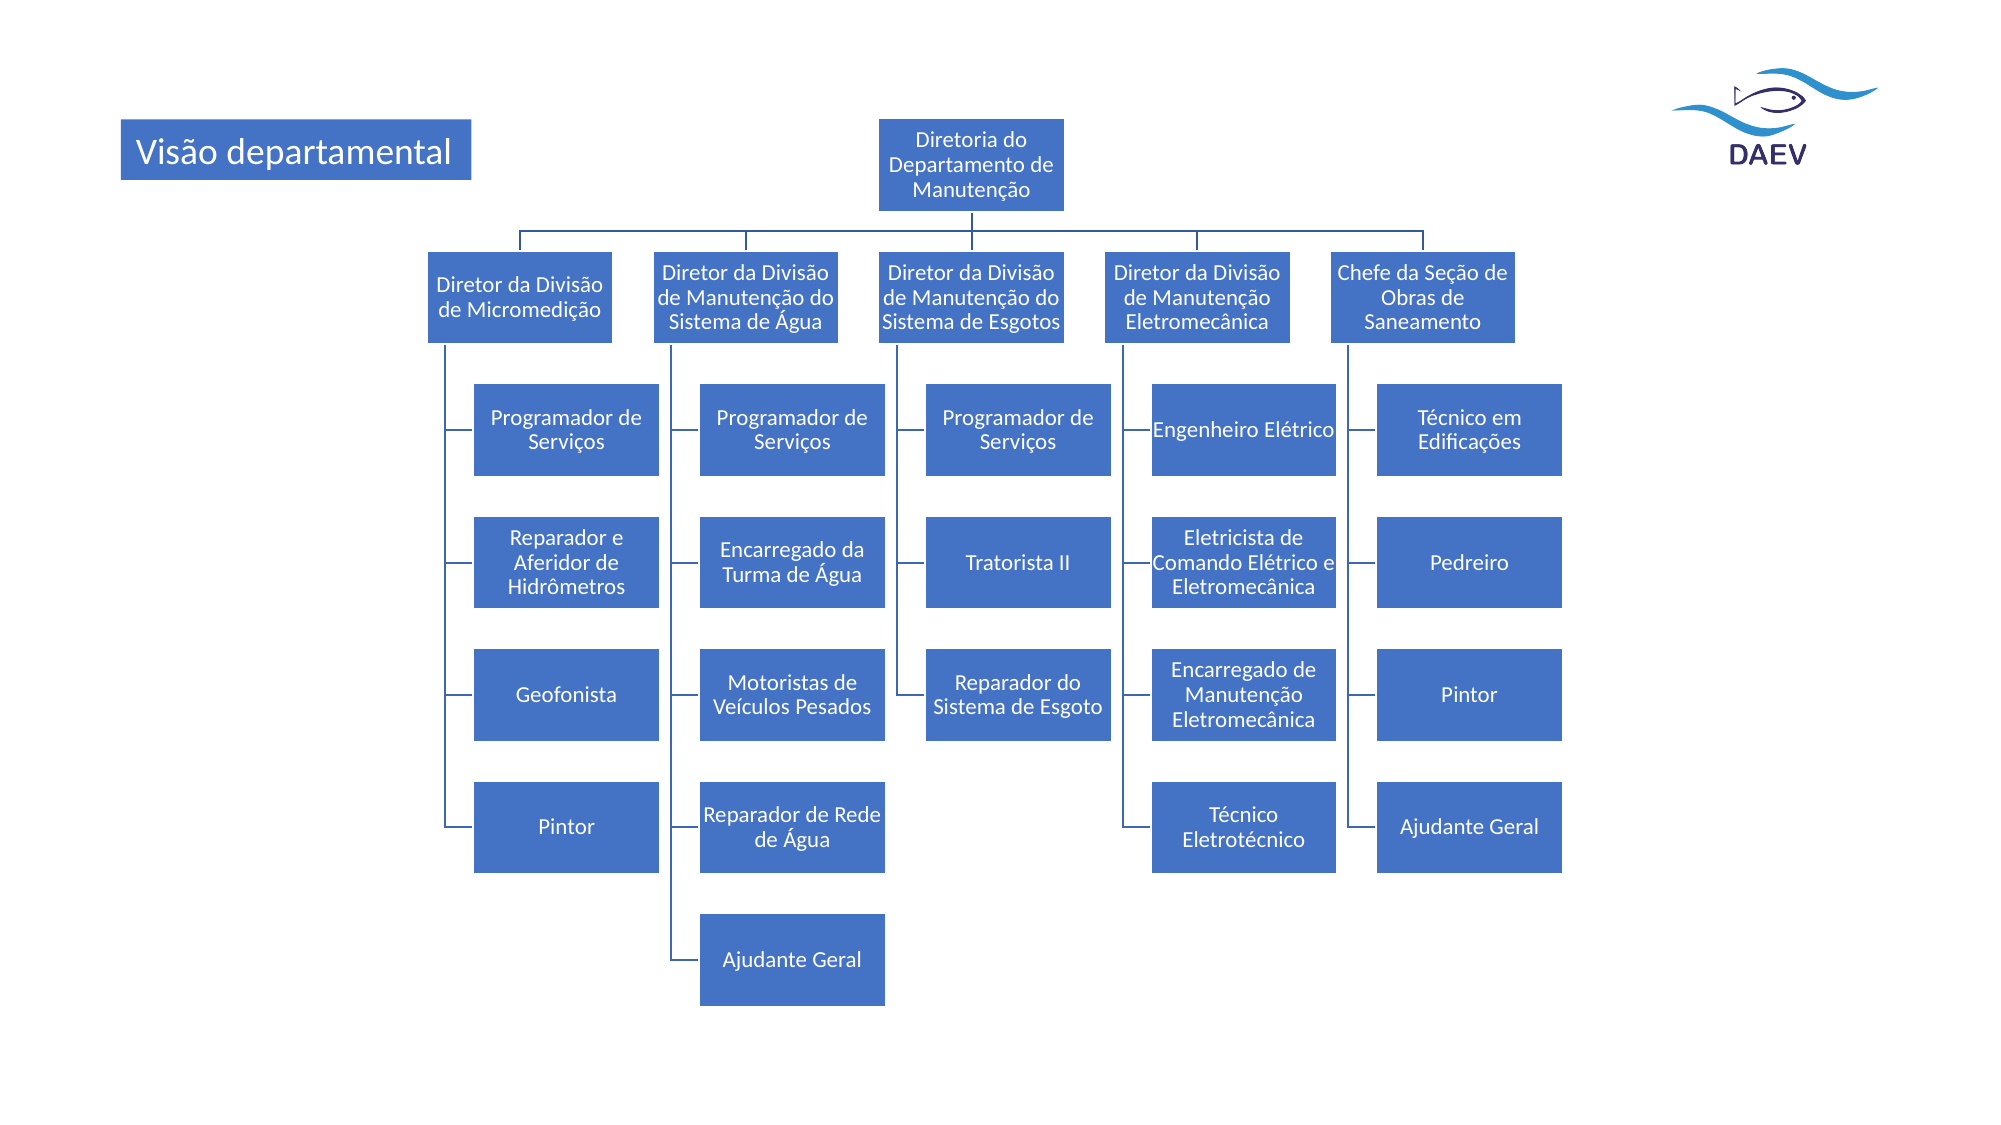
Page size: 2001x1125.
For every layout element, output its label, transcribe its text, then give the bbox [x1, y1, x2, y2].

text_box Reparador de Rede de Água [699, 780, 886, 875]
text_box Tratorista II [924, 515, 1112, 610]
text_box Ajudante Geral [699, 913, 886, 1007]
text_box Programador de Serviços [473, 383, 661, 477]
text_box Pedreiro [1376, 515, 1564, 610]
text_box Programador de Serviços [699, 383, 886, 477]
text_box Visão departamental [120, 119, 472, 180]
text_box Geofonista [473, 648, 661, 742]
text_box Diretor da Divisão de Manutenção do Sistema de Água [652, 250, 840, 345]
text_box Diretor da Divisão de Manutenção do Sistema de Esgotos [878, 250, 1065, 345]
text_box Diretoria do Departamento de Manutenção [878, 118, 1065, 212]
text_box Encarregado da Turma de Água [699, 515, 886, 610]
text_box Reparador e Aferidor de Hidrômetros [473, 515, 661, 610]
text_box Reparador do Sistema de Esgoto [924, 648, 1112, 742]
text_box Diretor da Divisão de Micromedição [426, 250, 614, 345]
text_box Eletricista de Comando Elétrico e Eletromecânica [1150, 515, 1338, 610]
text_box Técnico Eletrotécnico [1150, 780, 1338, 875]
text_box Motoristas de Veículos Pesados [699, 648, 886, 742]
text_box Pintor [473, 780, 661, 875]
text_box Programador de Serviços [924, 383, 1112, 477]
text_box Técnico em Edificações [1376, 383, 1564, 477]
picture [1670, 68, 1879, 165]
text_box Ajudante Geral [1376, 780, 1564, 875]
text_box Pintor [1376, 648, 1564, 742]
text_box Encarregado de Manutenção Eletromecânica [1150, 648, 1338, 742]
text_box Engenheiro Elétrico [1150, 383, 1338, 477]
text_box Diretor da Divisão de Manutenção Eletromecânica [1104, 250, 1291, 345]
text_box Chefe da Seção de Obras de Saneamento [1329, 250, 1517, 345]
